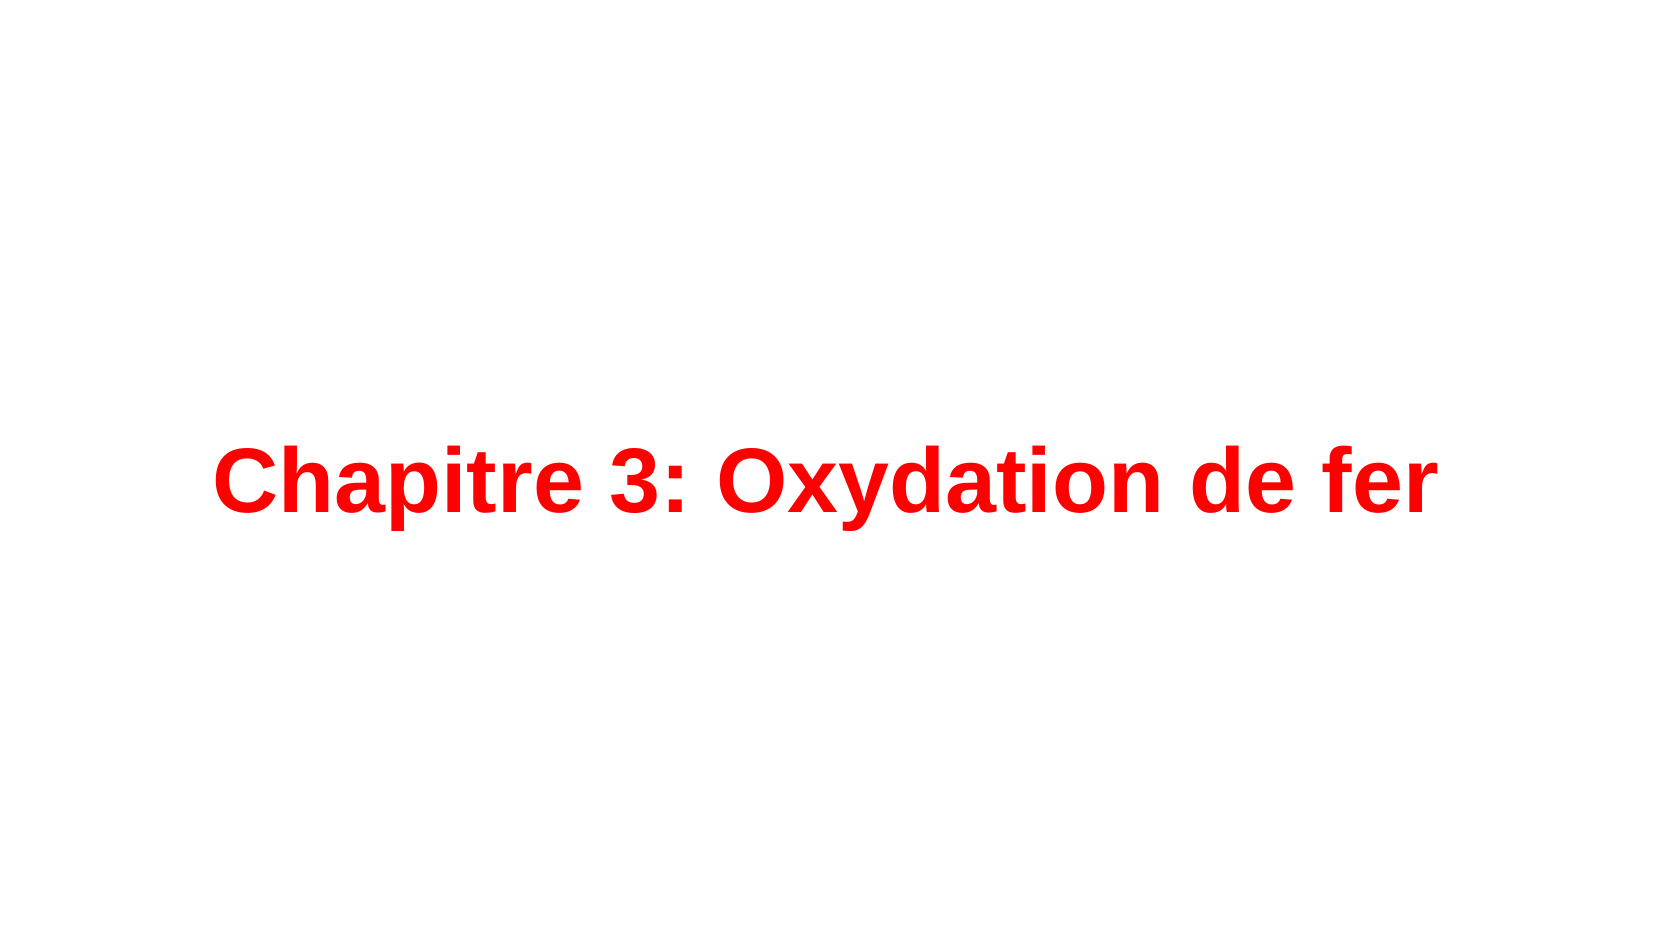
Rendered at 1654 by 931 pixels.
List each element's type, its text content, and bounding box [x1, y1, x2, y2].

title Chapitre 3: Oxydation de fer [82, 403, 1571, 559]
